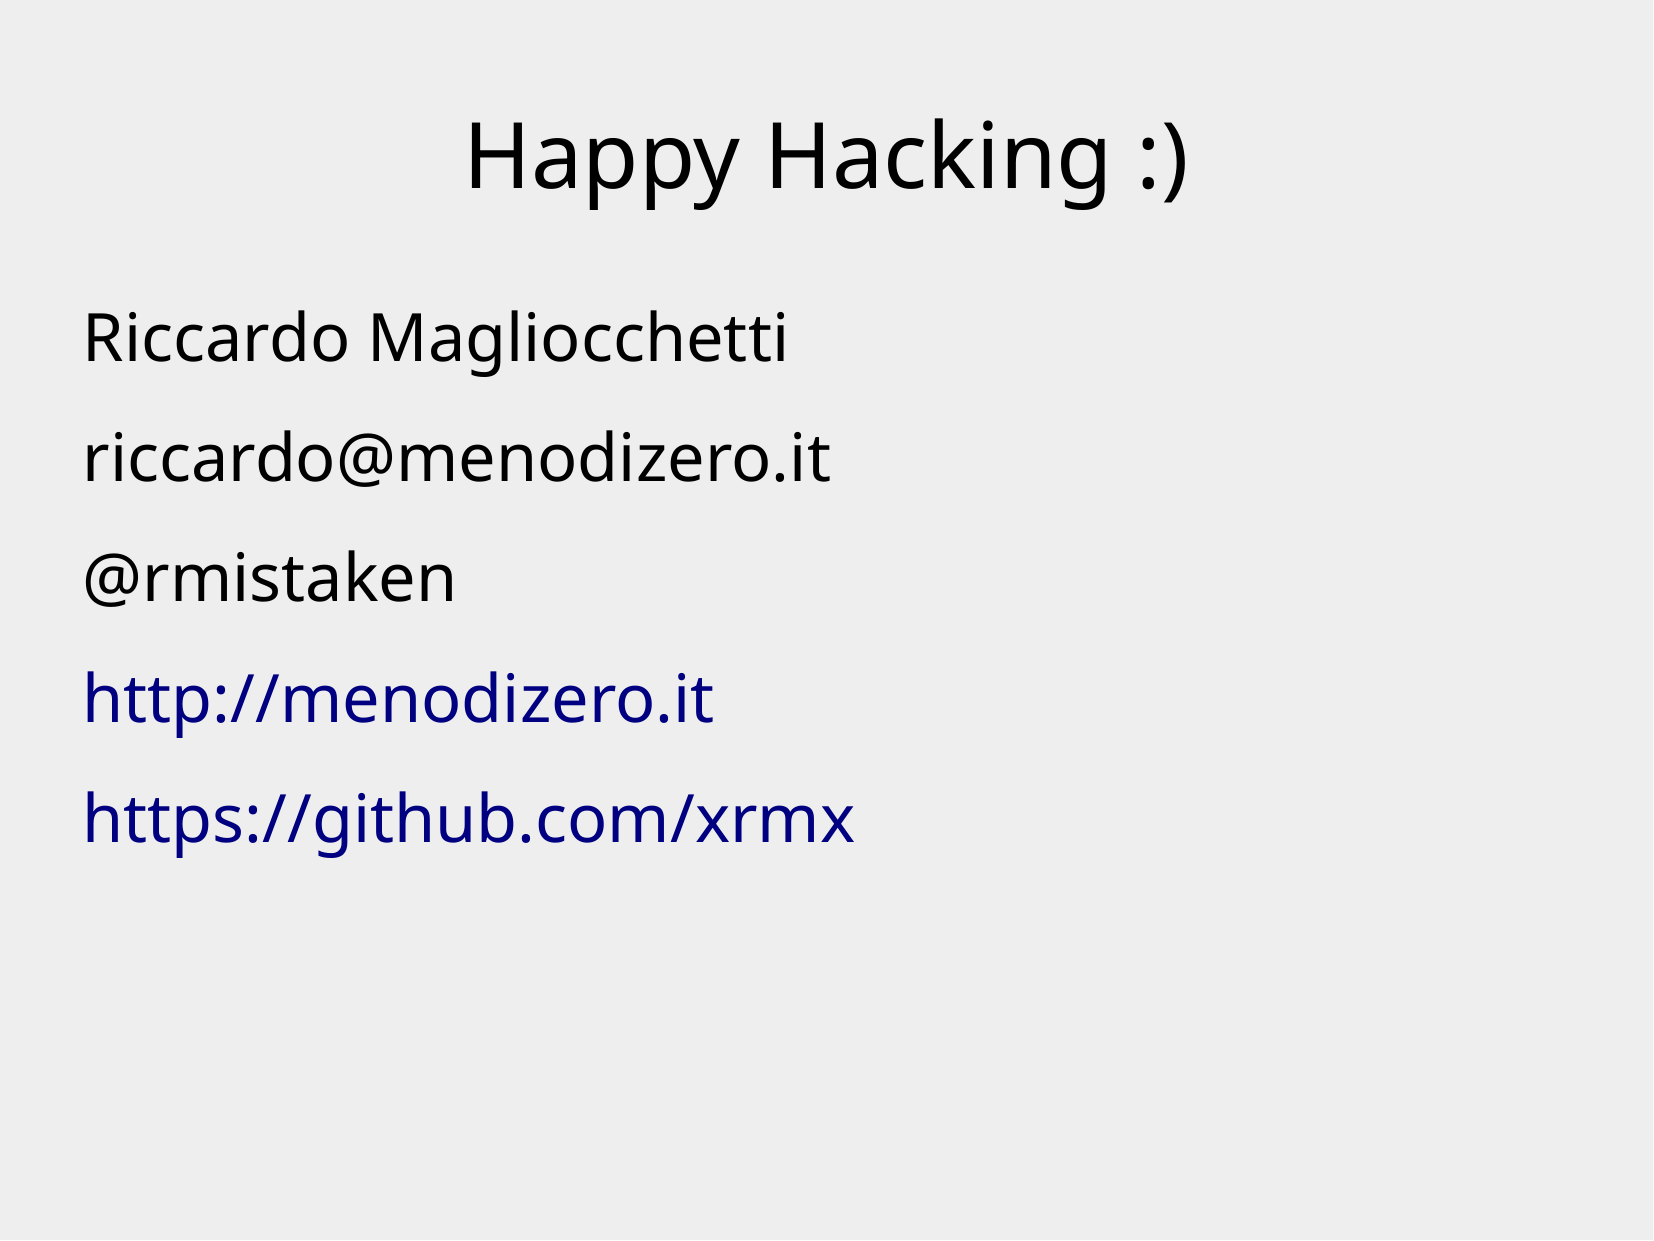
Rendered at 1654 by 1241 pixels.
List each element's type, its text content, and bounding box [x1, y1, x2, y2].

title Happy Hacking :) [82, 49, 1571, 257]
list Riccardo Magliocchetti riccardo@menodizero.it @rmistaken http://menodizero.it https://github.com/xrmx [82, 290, 1571, 1010]
